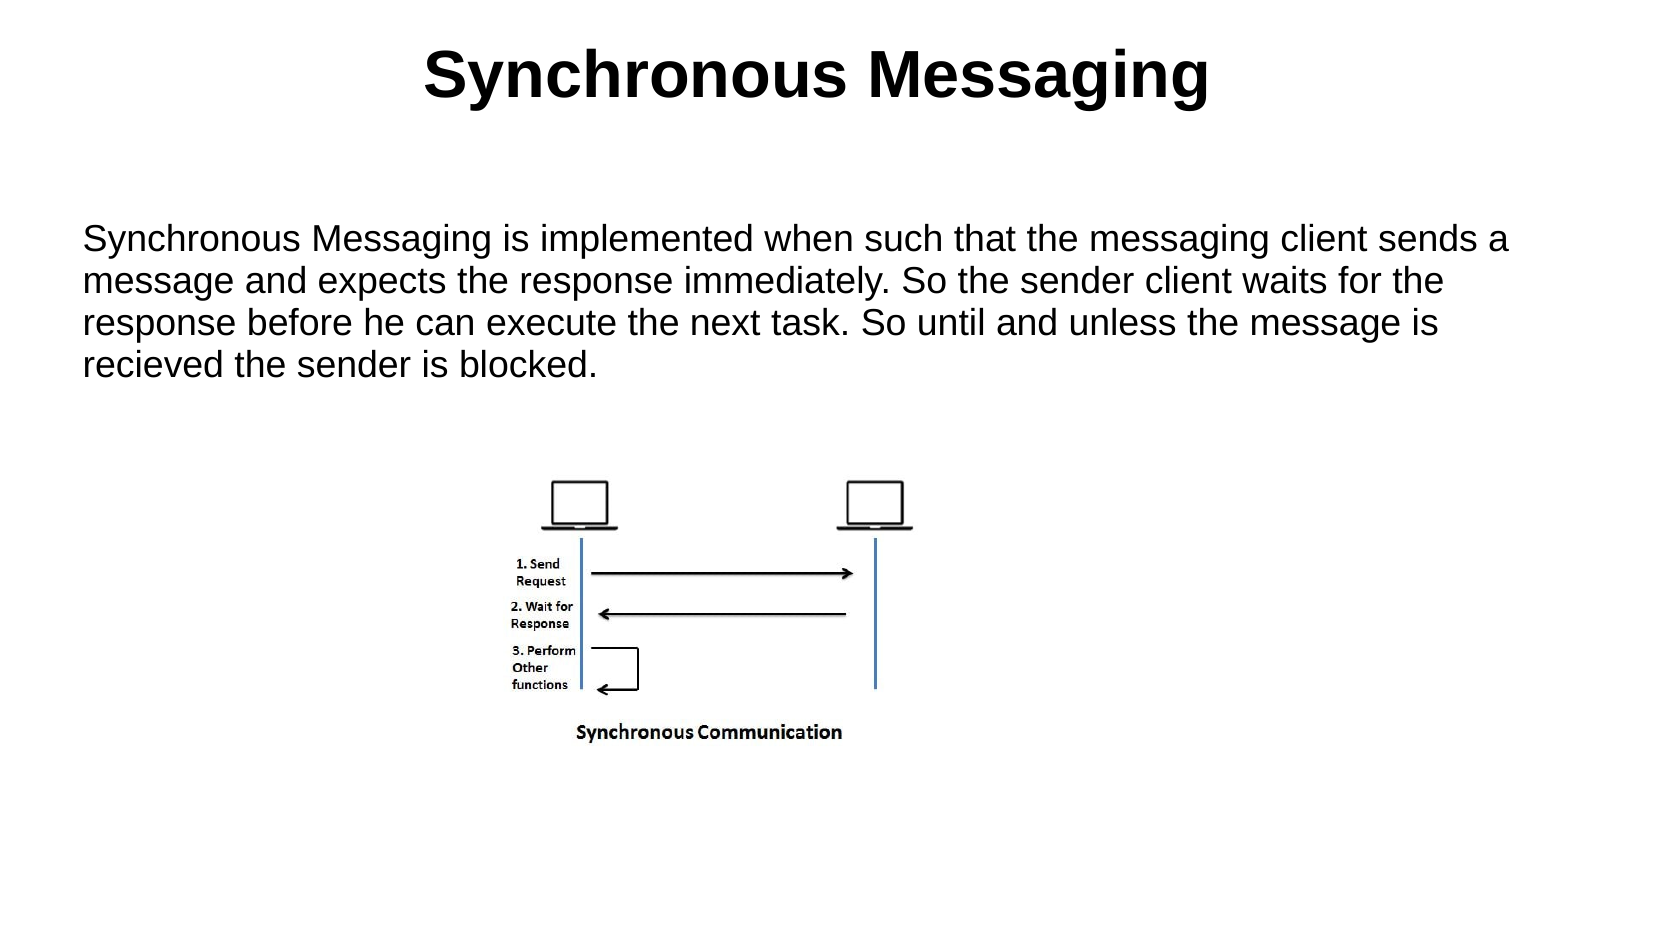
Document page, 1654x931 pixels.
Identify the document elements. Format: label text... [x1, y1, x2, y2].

list Synchronous Messaging is implemented when such that the messaging client sends a message and expects the response immediately. So the sender client waits for the response before he can execute the next task. So until and unless the message is recieved the sender is blocked. [82, 217, 1571, 758]
title Synchronous Messaging [82, 37, 1571, 112]
picture [489, 460, 922, 768]
